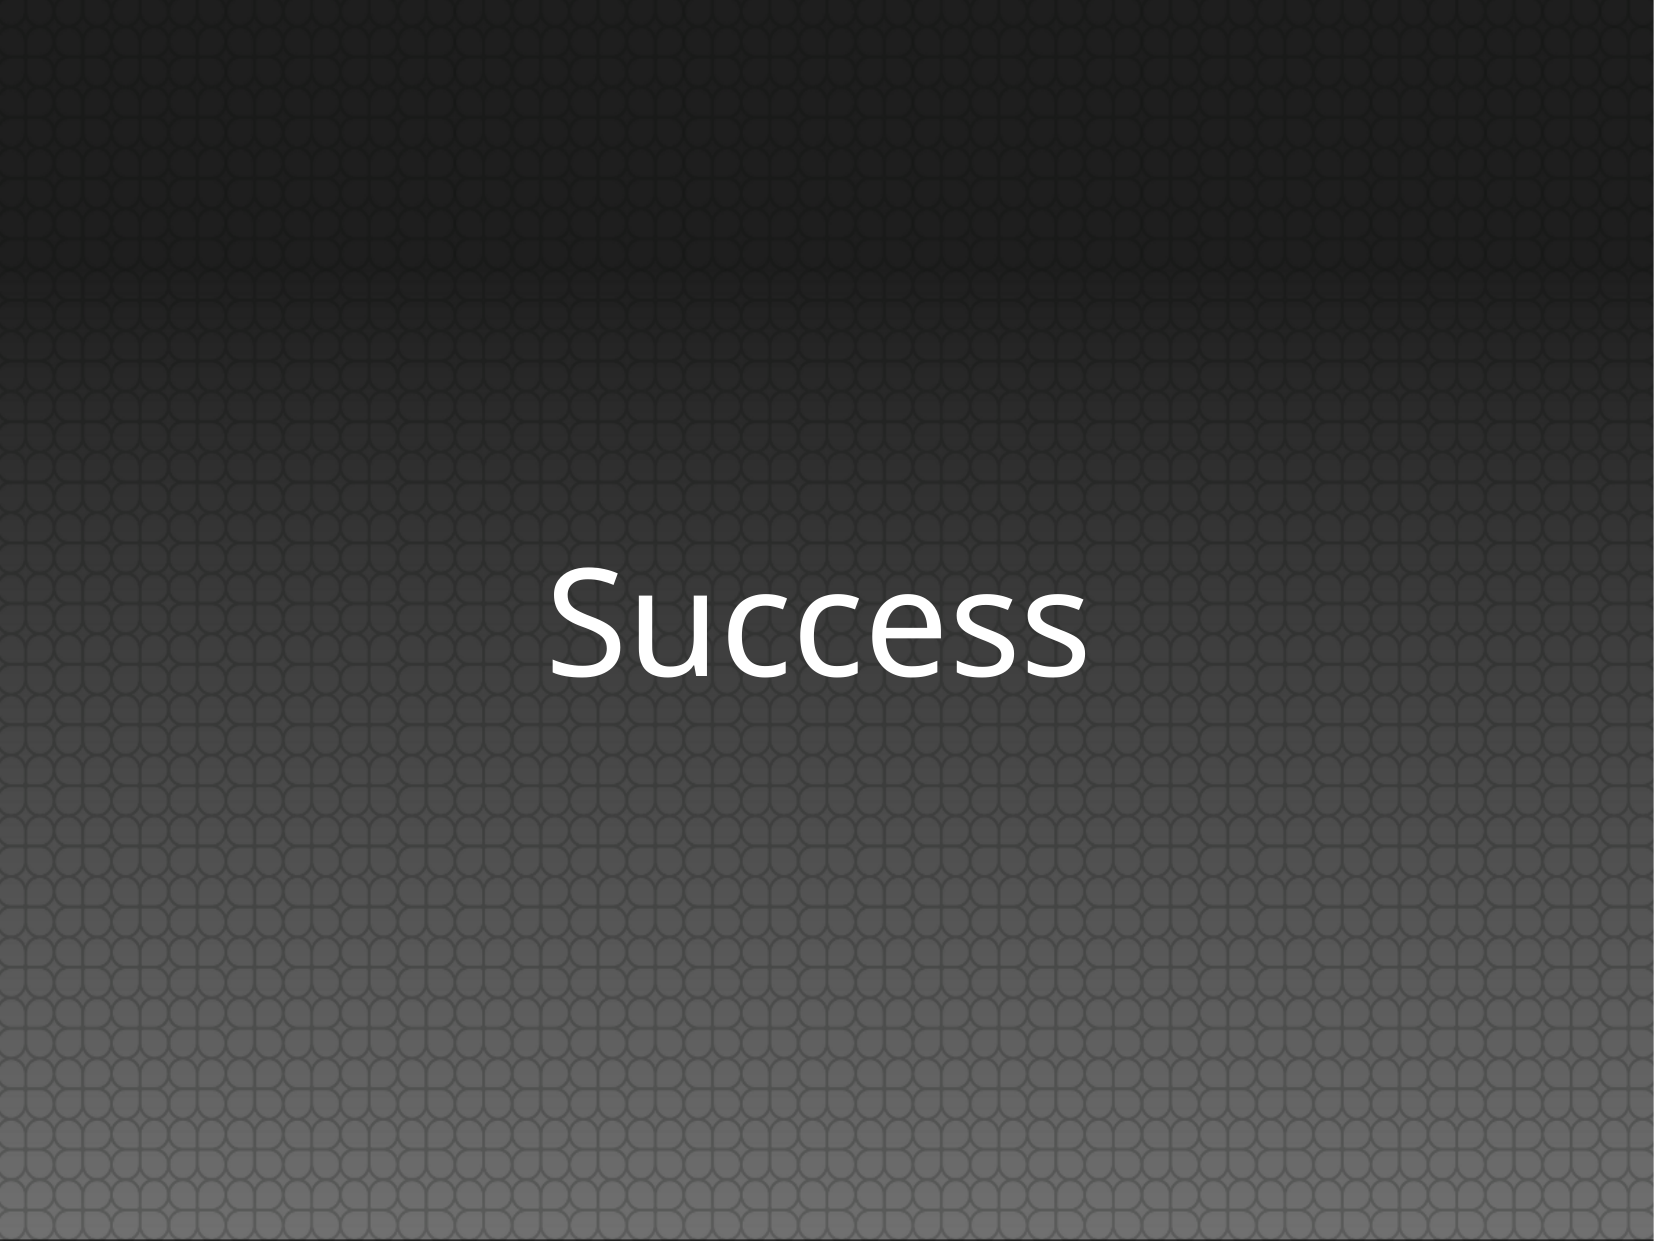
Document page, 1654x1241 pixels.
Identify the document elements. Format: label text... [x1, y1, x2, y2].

picture [0, 0, 1654, 1241]
title Success [75, 525, 1564, 713]
